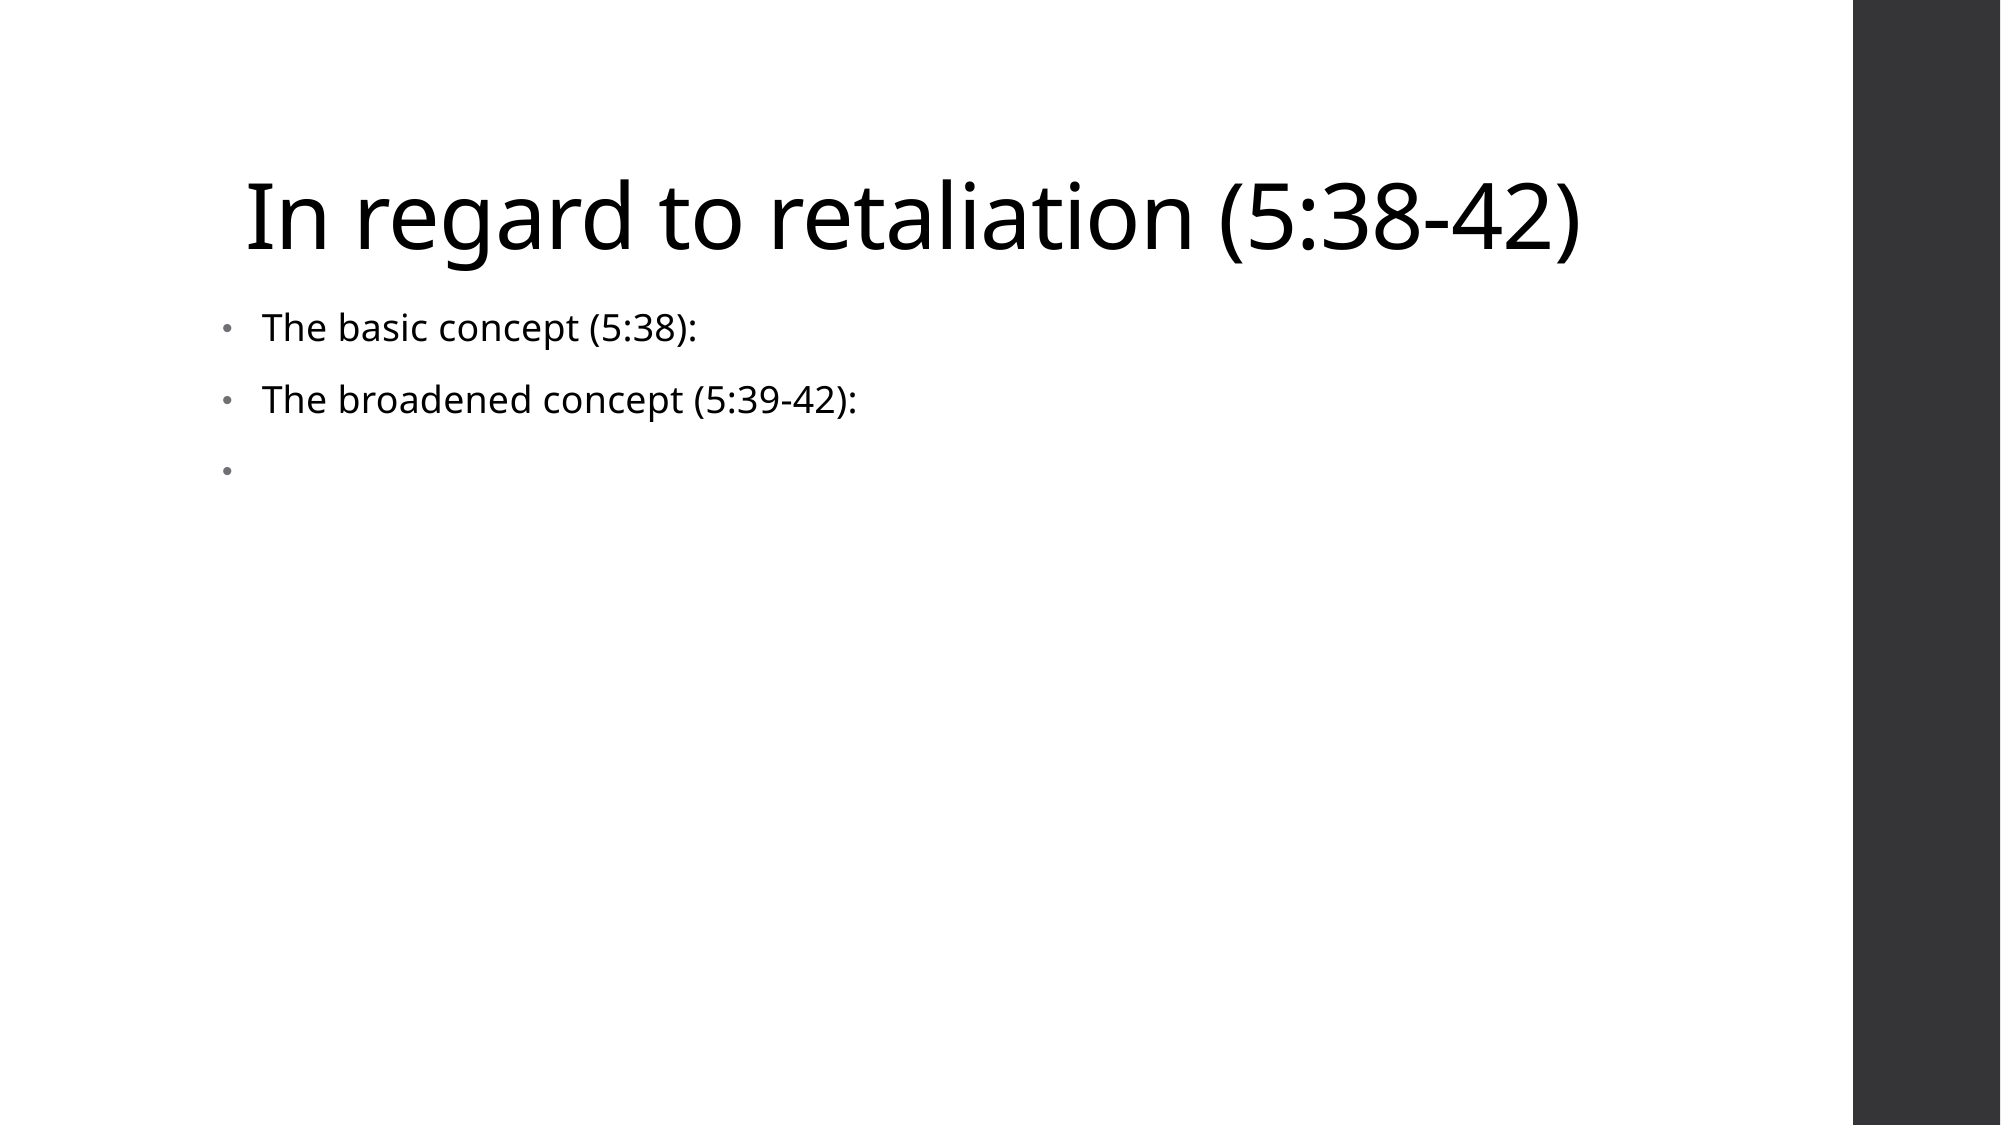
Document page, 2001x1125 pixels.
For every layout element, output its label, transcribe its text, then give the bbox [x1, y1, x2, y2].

title In regard to retaliation (5:38-42) [206, 60, 1797, 278]
list The basic concept (5:38): The broadened concept (5:39-42): [206, 299, 1617, 1014]
